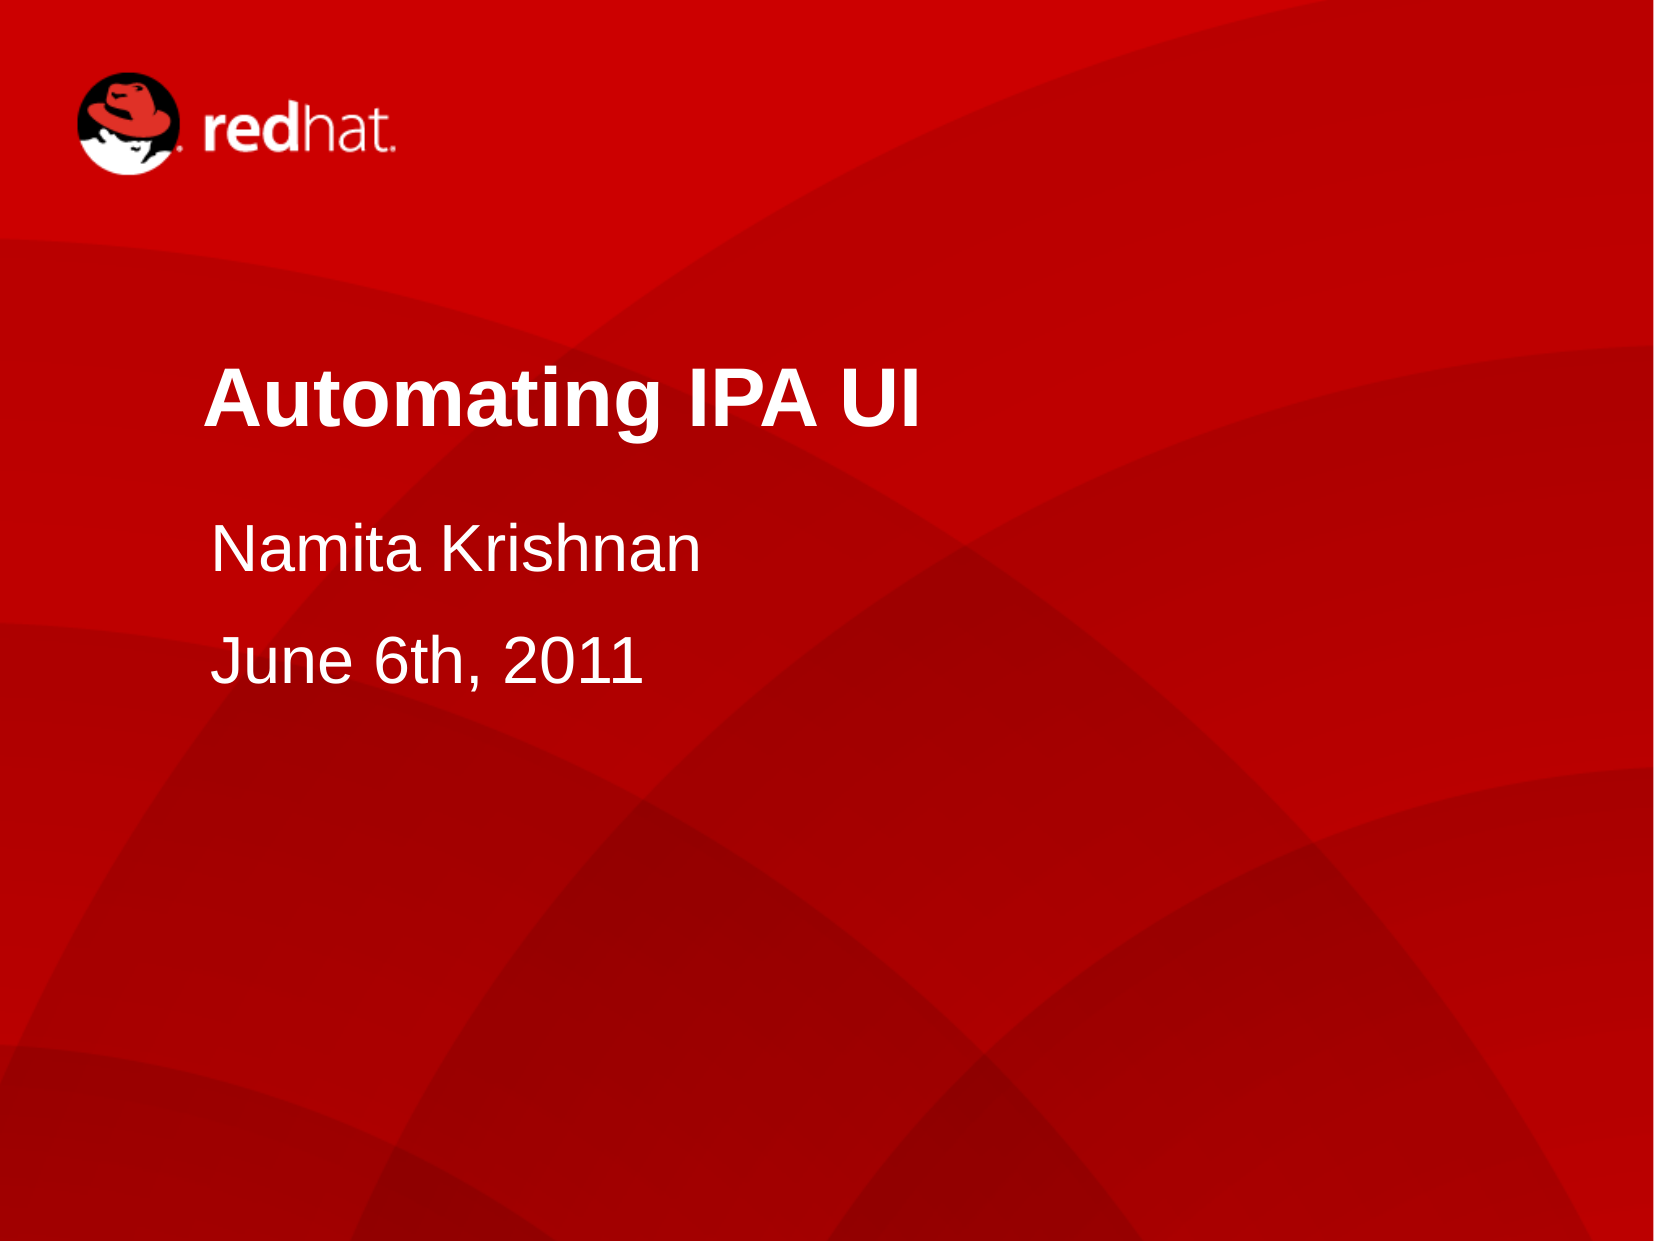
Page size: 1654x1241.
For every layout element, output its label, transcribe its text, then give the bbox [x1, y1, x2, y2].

text_box Namita Krishnan June 6th, 2011 [195, 465, 1201, 743]
text_box Automating IPA UI [187, 297, 1426, 518]
picture [0, 0, 1654, 1241]
